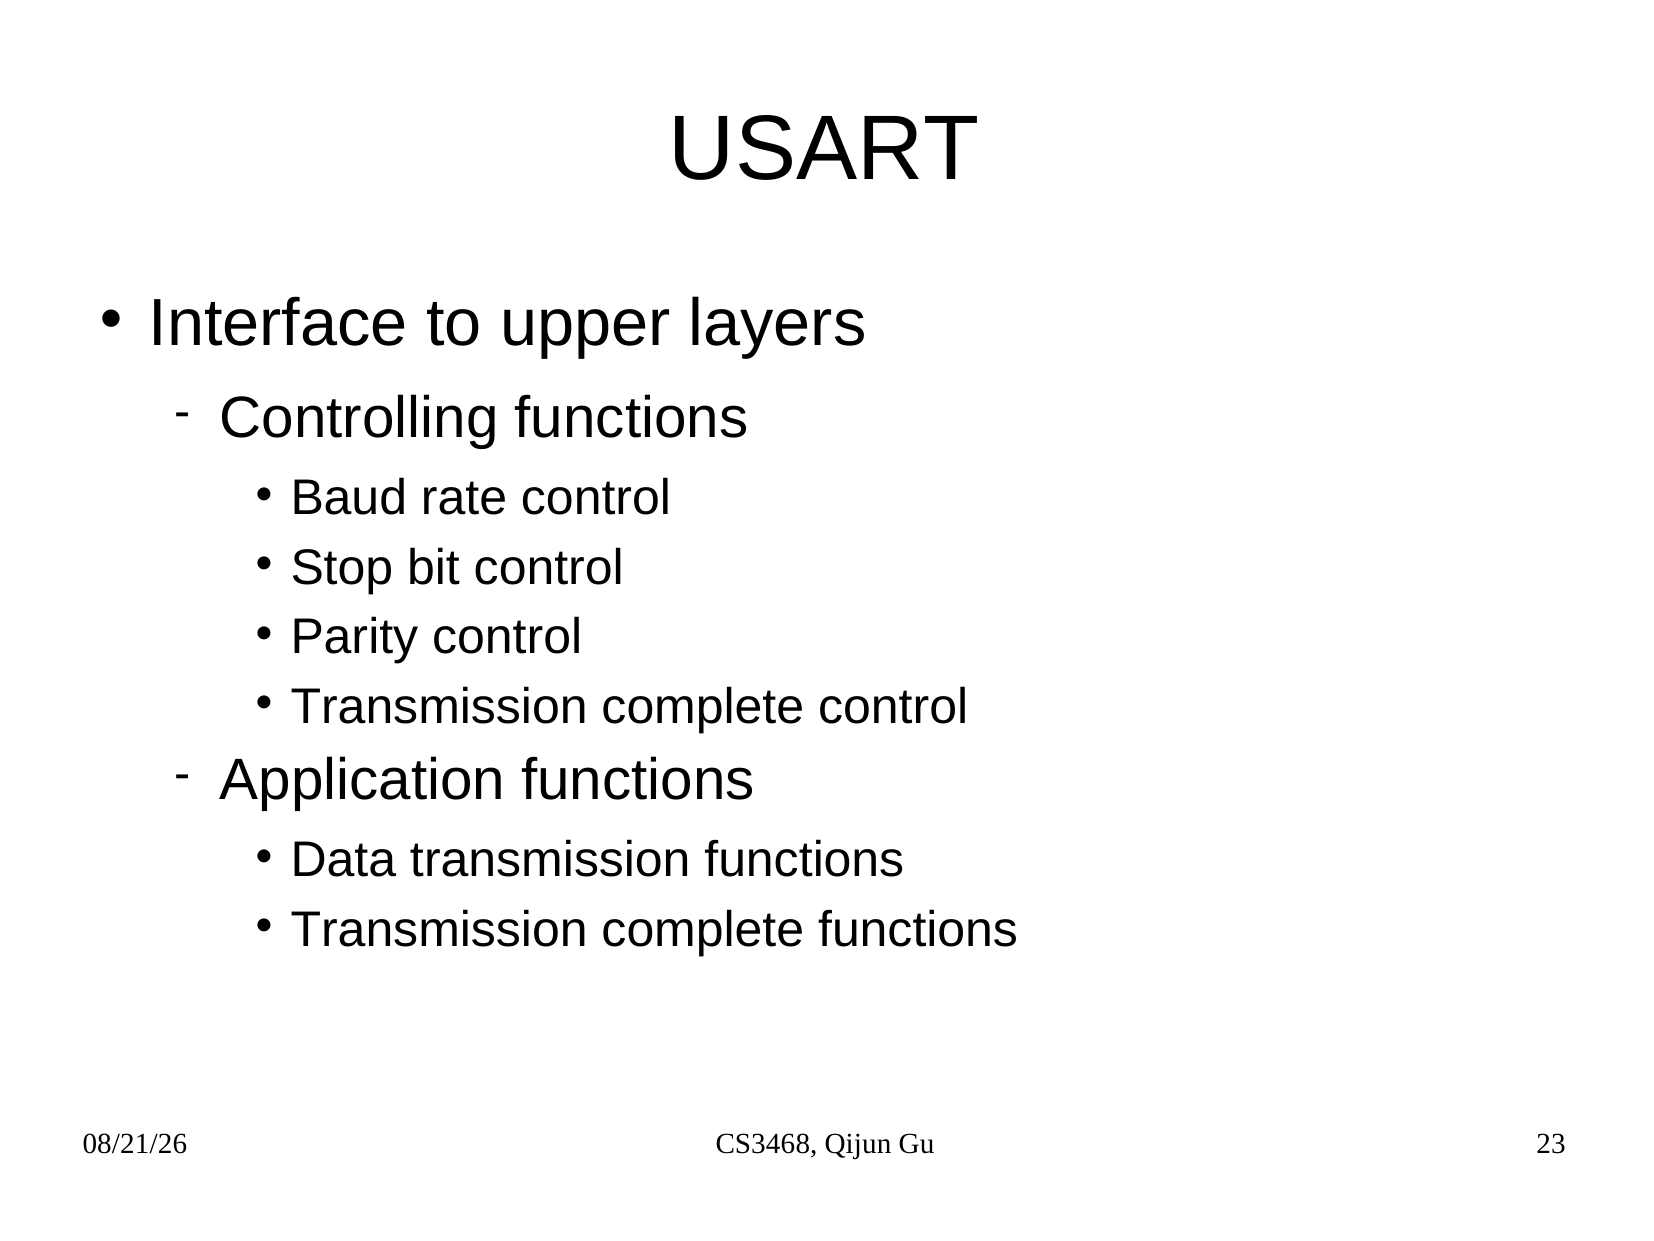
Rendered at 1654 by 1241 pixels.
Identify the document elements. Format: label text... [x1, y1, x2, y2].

title USART [82, 56, 1567, 245]
list Interface to upper layers Controlling functions Baud rate control Stop bit control Parity control Transmission complete control Application functions Data transmission functions Transmission complete functions [82, 290, 1567, 1090]
